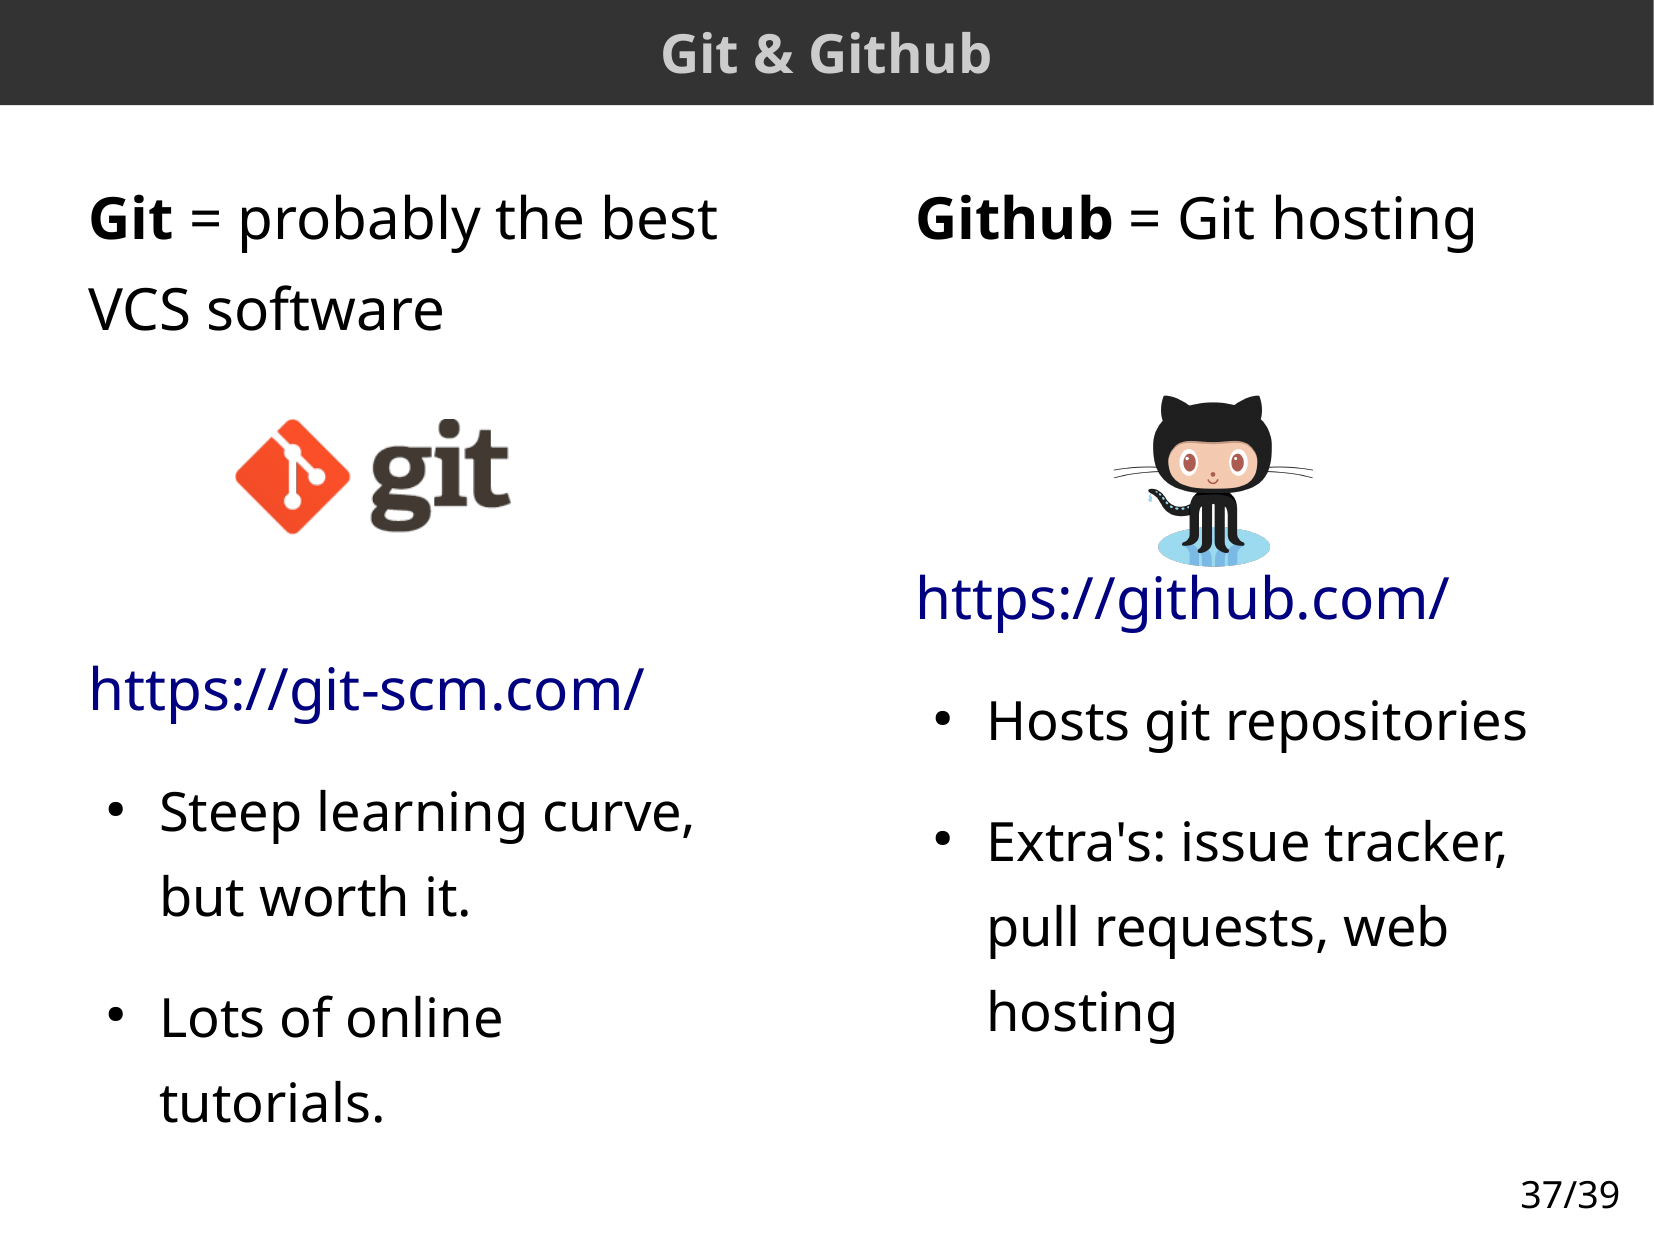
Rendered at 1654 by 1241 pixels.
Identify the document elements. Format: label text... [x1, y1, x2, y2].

picture [1107, 392, 1320, 570]
list Github = Git hosting https://github.com/ Hosts git repositories Extra's: issue tracker, pull requests, web hosting [826, 106, 1654, 1241]
title Git & Github [0, 0, 1654, 106]
picture [235, 419, 511, 535]
list Git = probably the best VCS software https://git-scm.com/ Steep learning curve, but worth it. Lots of online tutorials. [0, 106, 826, 1241]
